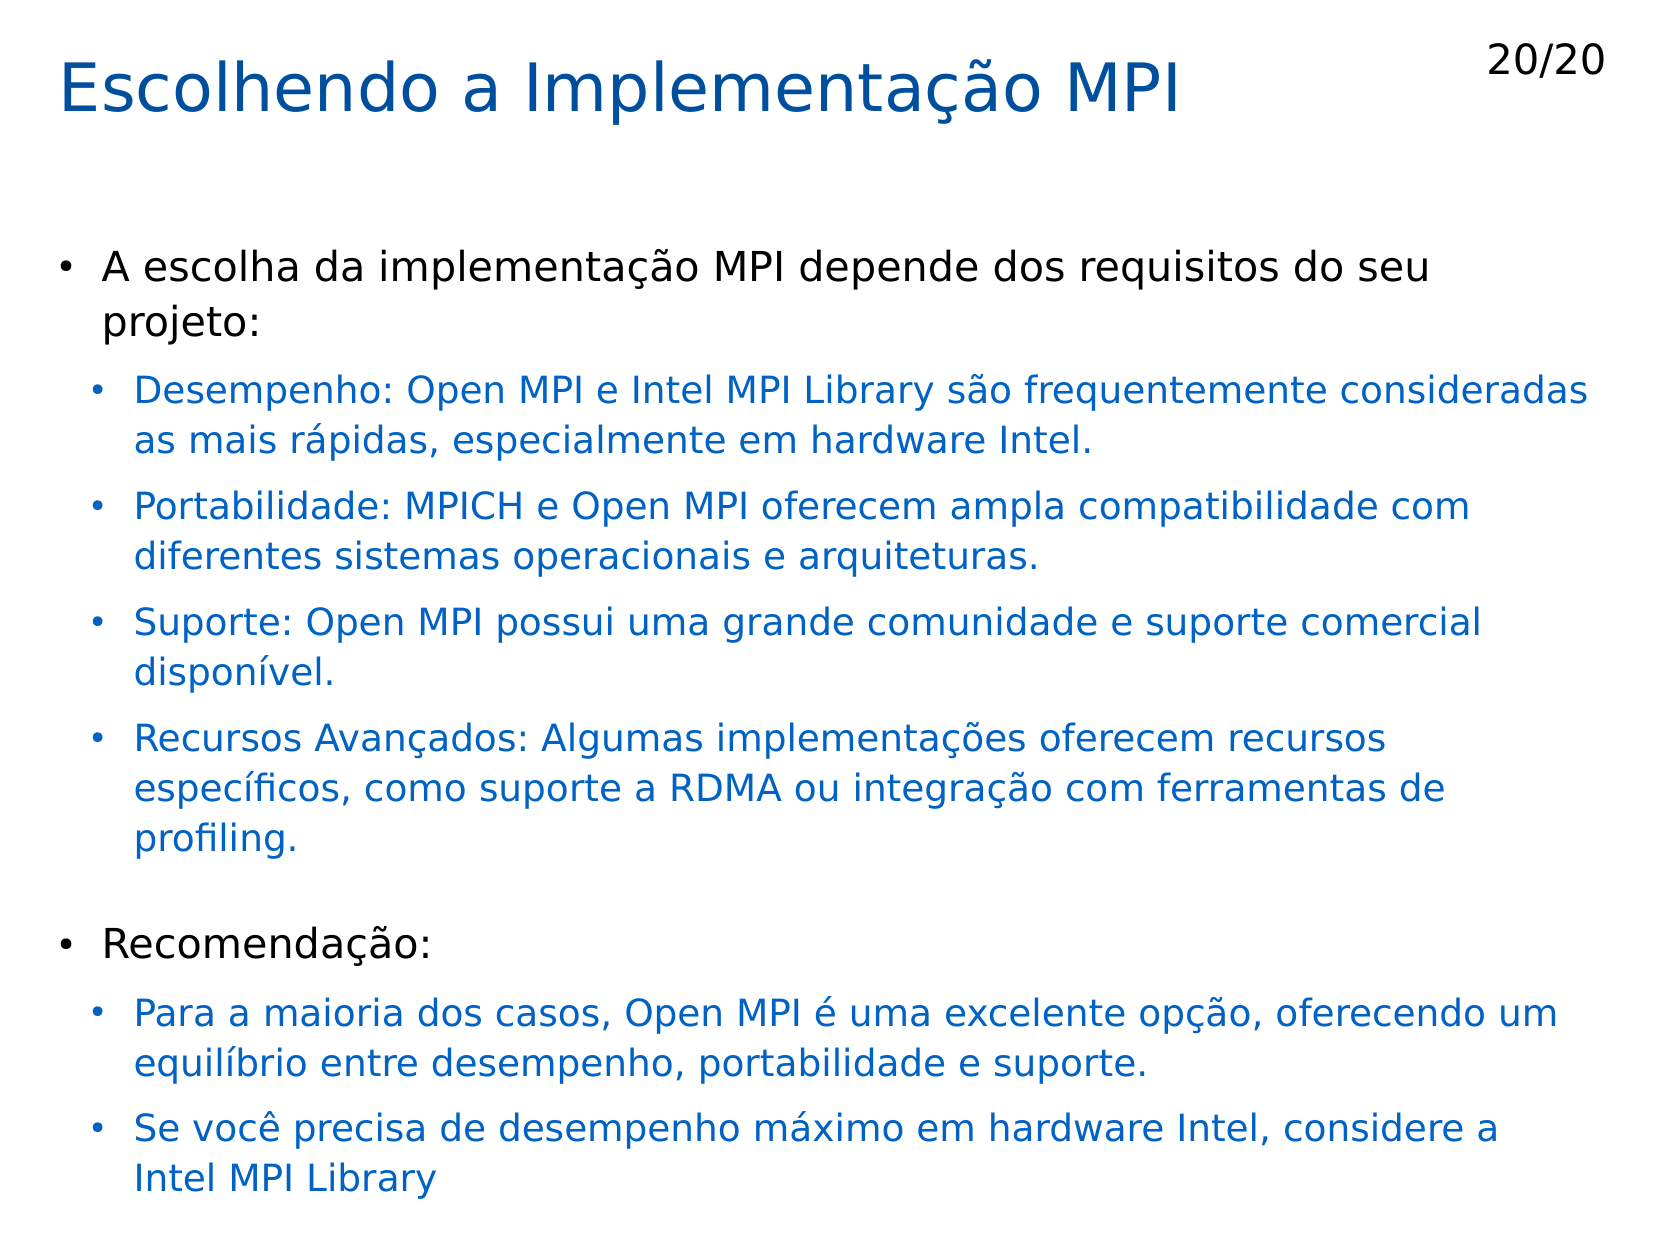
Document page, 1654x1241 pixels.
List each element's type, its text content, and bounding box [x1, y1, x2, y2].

list A escolha da implementação MPI depende dos requisitos do seu projeto: Desempenho: Open MPI e Intel MPI Library são frequentemente consideradas as mais rápidas, especialmente em hardware Intel. Portabilidade: MPICH e Open MPI oferecem ampla compatibilidade com diferentes sistemas operacionais e arquiteturas. Suporte: Open MPI possui uma grande comunidade e suporte comercial disponível. Recursos Avançados: Algumas implementações oferecem recursos específicos, como suporte a RDMA ou integração com ferramentas de profiling. Recomendação: Para a maioria dos casos, Open MPI é uma excelente opção, oferecendo um equilíbrio entre desempenho, portabilidade e suporte. Se você precisa de desempenho máximo em hardware Intel, considere a Intel MPI Library [59, 236, 1595, 1211]
title Escolhendo a Implementação MPI [59, 29, 1506, 148]
